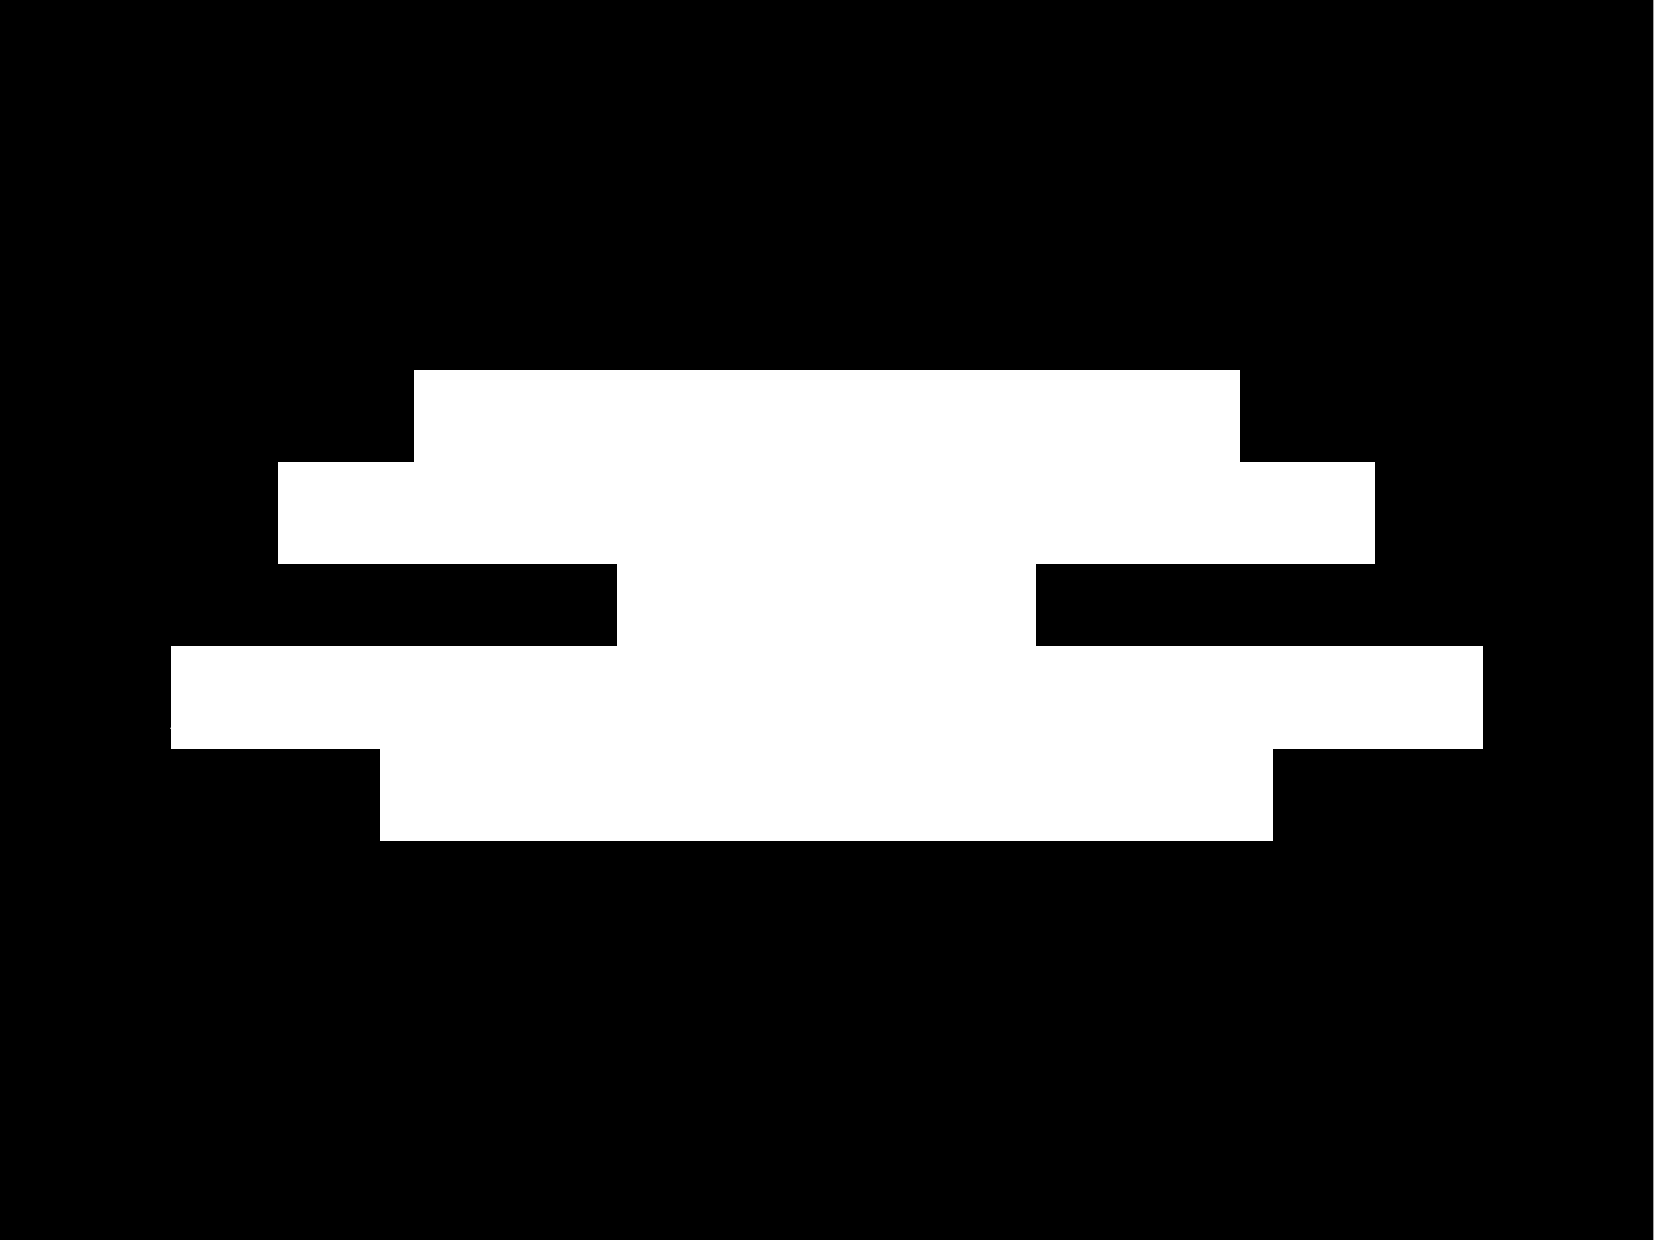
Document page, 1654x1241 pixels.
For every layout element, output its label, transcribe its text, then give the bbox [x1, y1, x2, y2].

subtitle Oh, Deus tremendo! Os nossos jovens desejam mais de Ti As lideranças, velhos e crianças Sedentos estão por Ti [82, 49, 1571, 1170]
